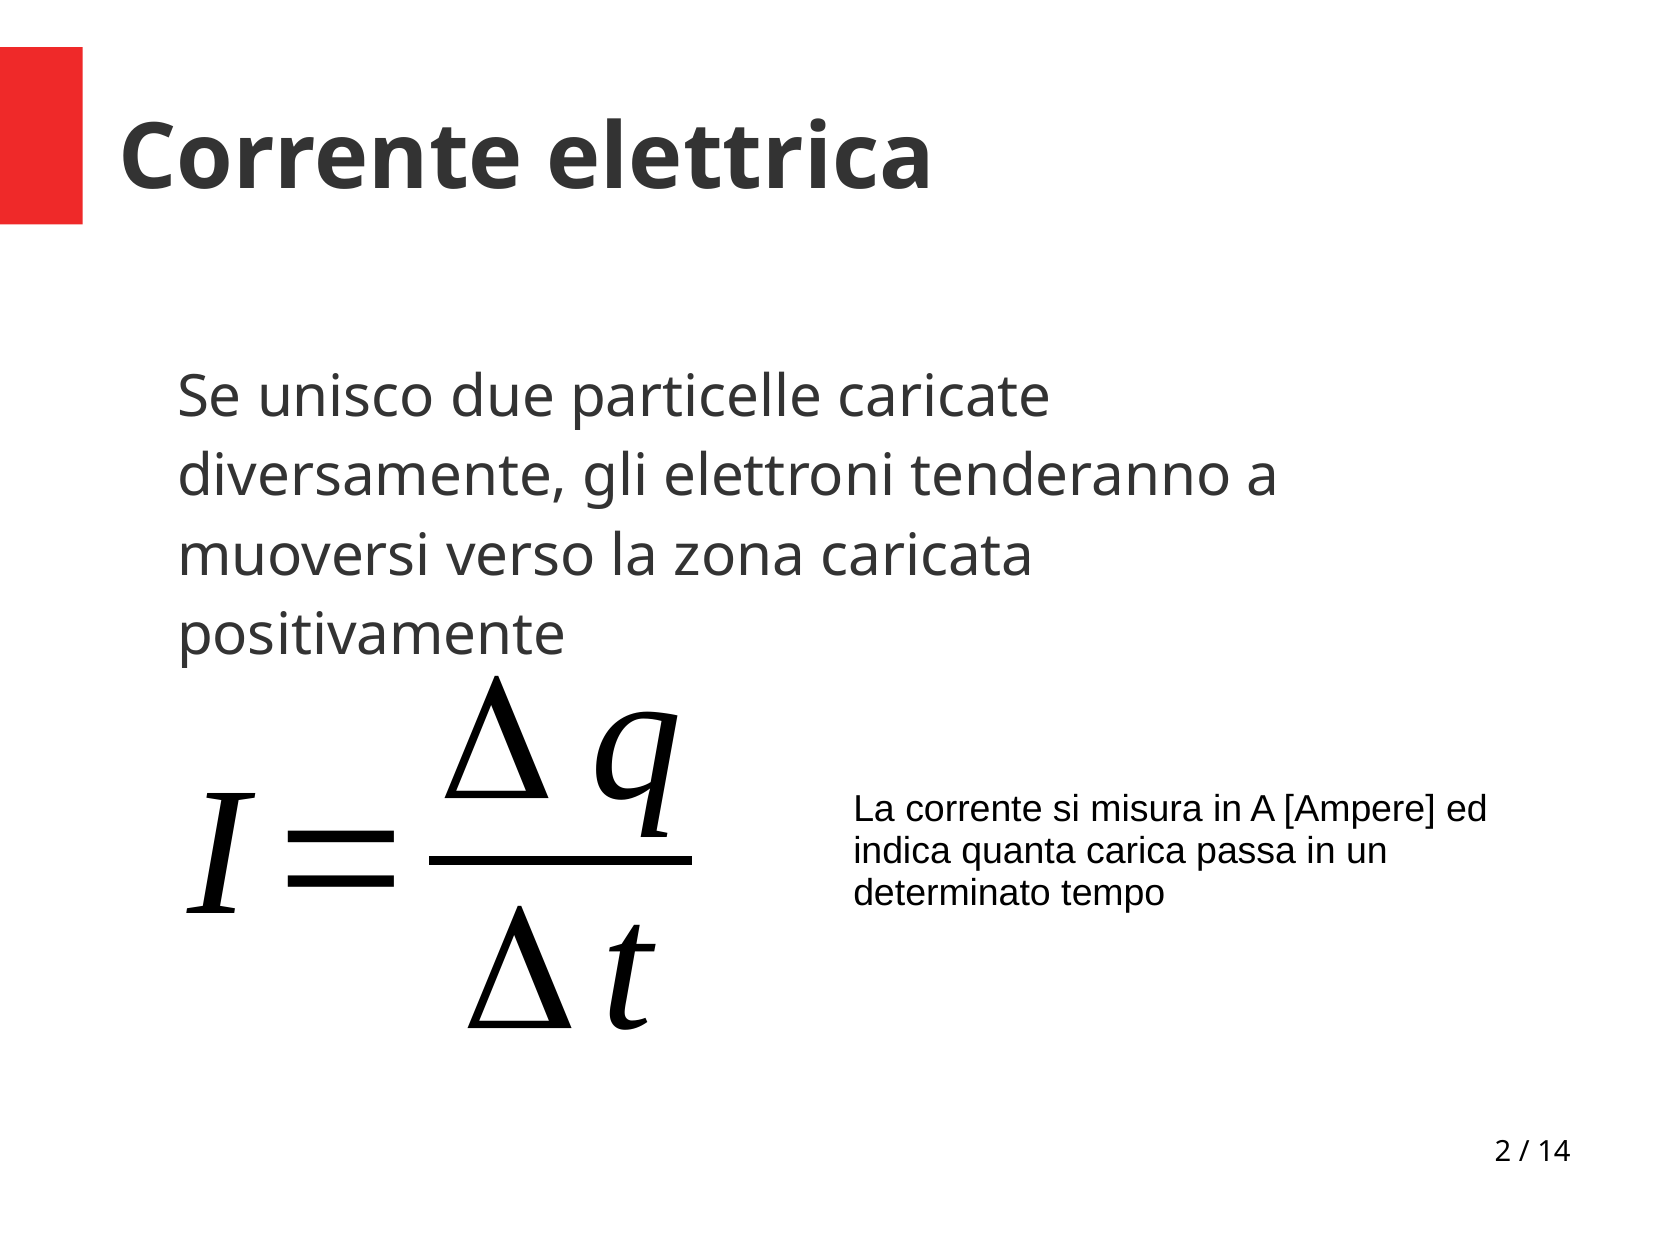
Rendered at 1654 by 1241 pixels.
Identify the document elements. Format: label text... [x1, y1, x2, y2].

text_box La corrente si misura in A [Ampere] ed indica quanta carica passa in un determinato tempo [838, 780, 1548, 922]
list Se unisco due particelle caricate diversamente, gli elettroni tenderanno a muoversi verso la zona caricata positivamente [106, 354, 1418, 662]
title Corrente elettrica [118, 49, 1571, 257]
chart [129, 637, 745, 1074]
